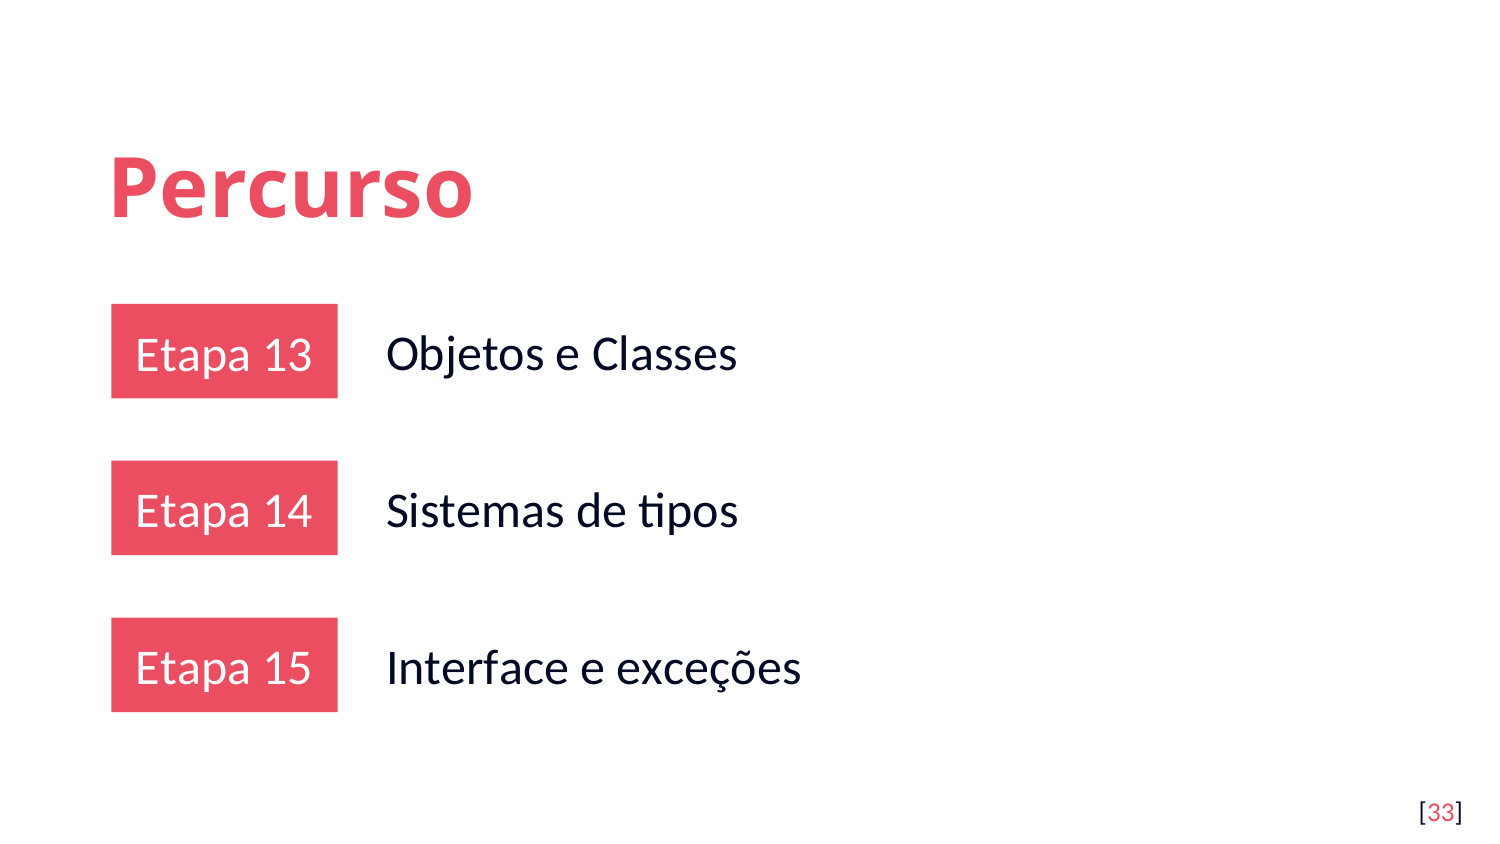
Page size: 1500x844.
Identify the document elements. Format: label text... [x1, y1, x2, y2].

text_box Etapa 13 [111, 303, 338, 399]
text_box Percurso [92, 104, 1309, 243]
text_box Interface e exceções [371, 627, 1384, 703]
text_box Etapa 14 [111, 460, 338, 556]
text_box Sistemas de tipos [371, 470, 1384, 546]
text_box Objetos e Classes [371, 313, 1384, 389]
text_box Etapa 15 [111, 617, 338, 713]
slide_number [33] [1403, 779, 1494, 844]
